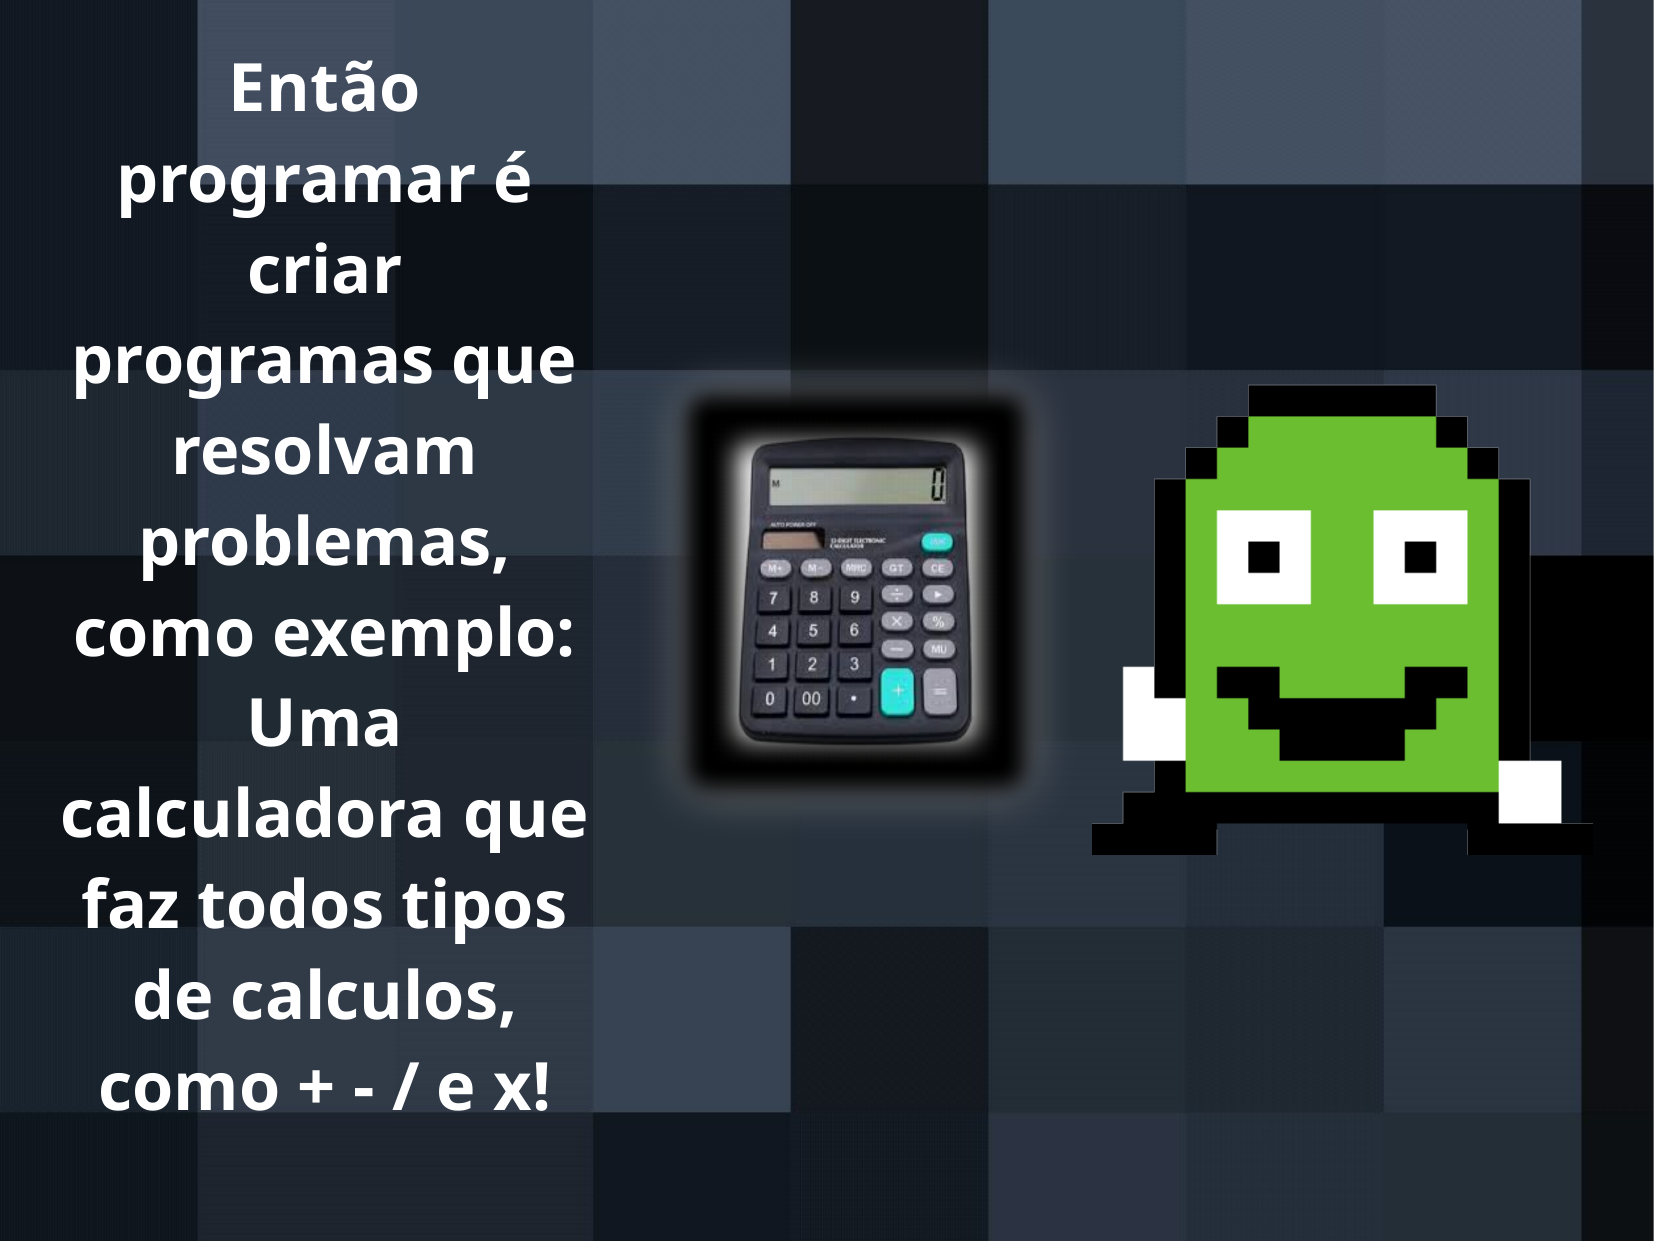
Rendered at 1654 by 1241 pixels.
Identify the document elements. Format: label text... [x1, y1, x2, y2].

title Então programar é criar programas que resolvam problemas, como exemplo: Uma calculadora que faz todos tipos de calculos, como + - / e x! [59, 1, 591, 1169]
picture [0, 0, 1654, 1241]
